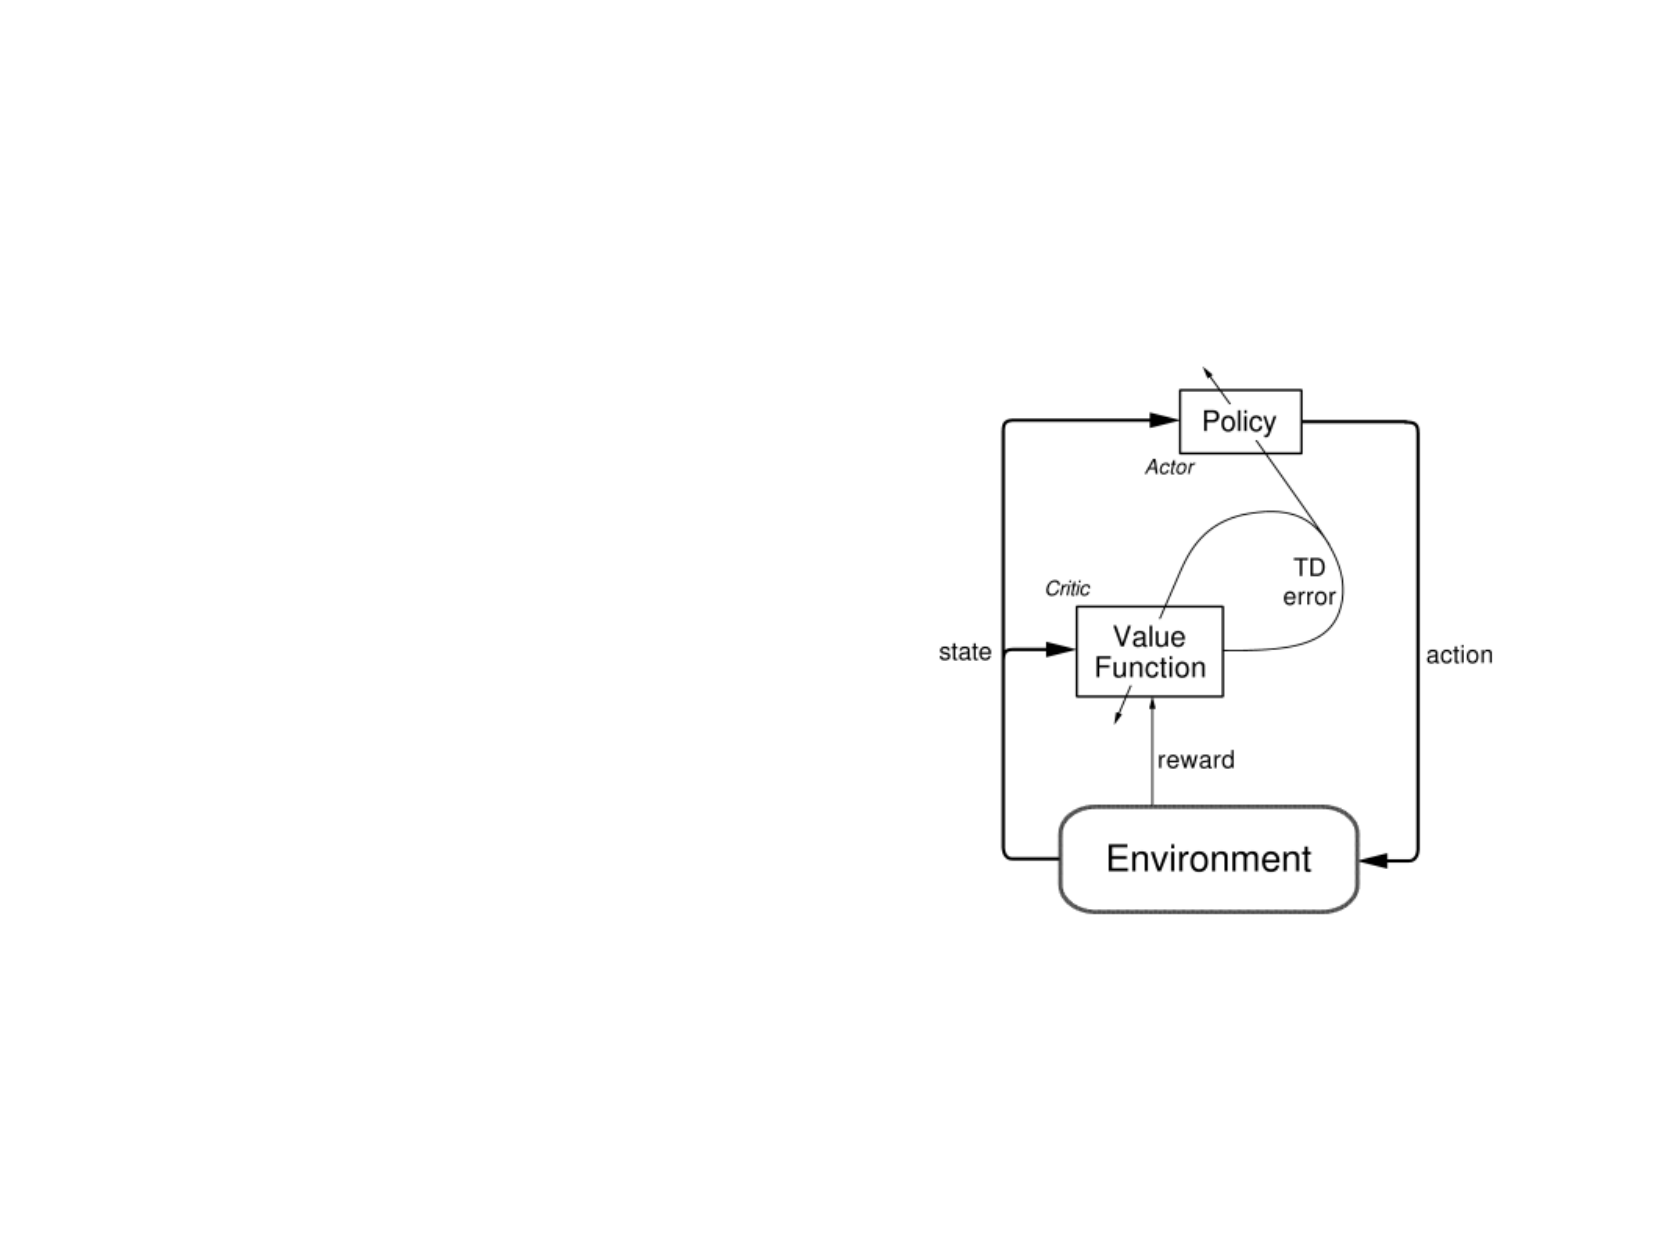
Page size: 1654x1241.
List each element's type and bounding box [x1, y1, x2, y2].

picture [915, 356, 1525, 931]
